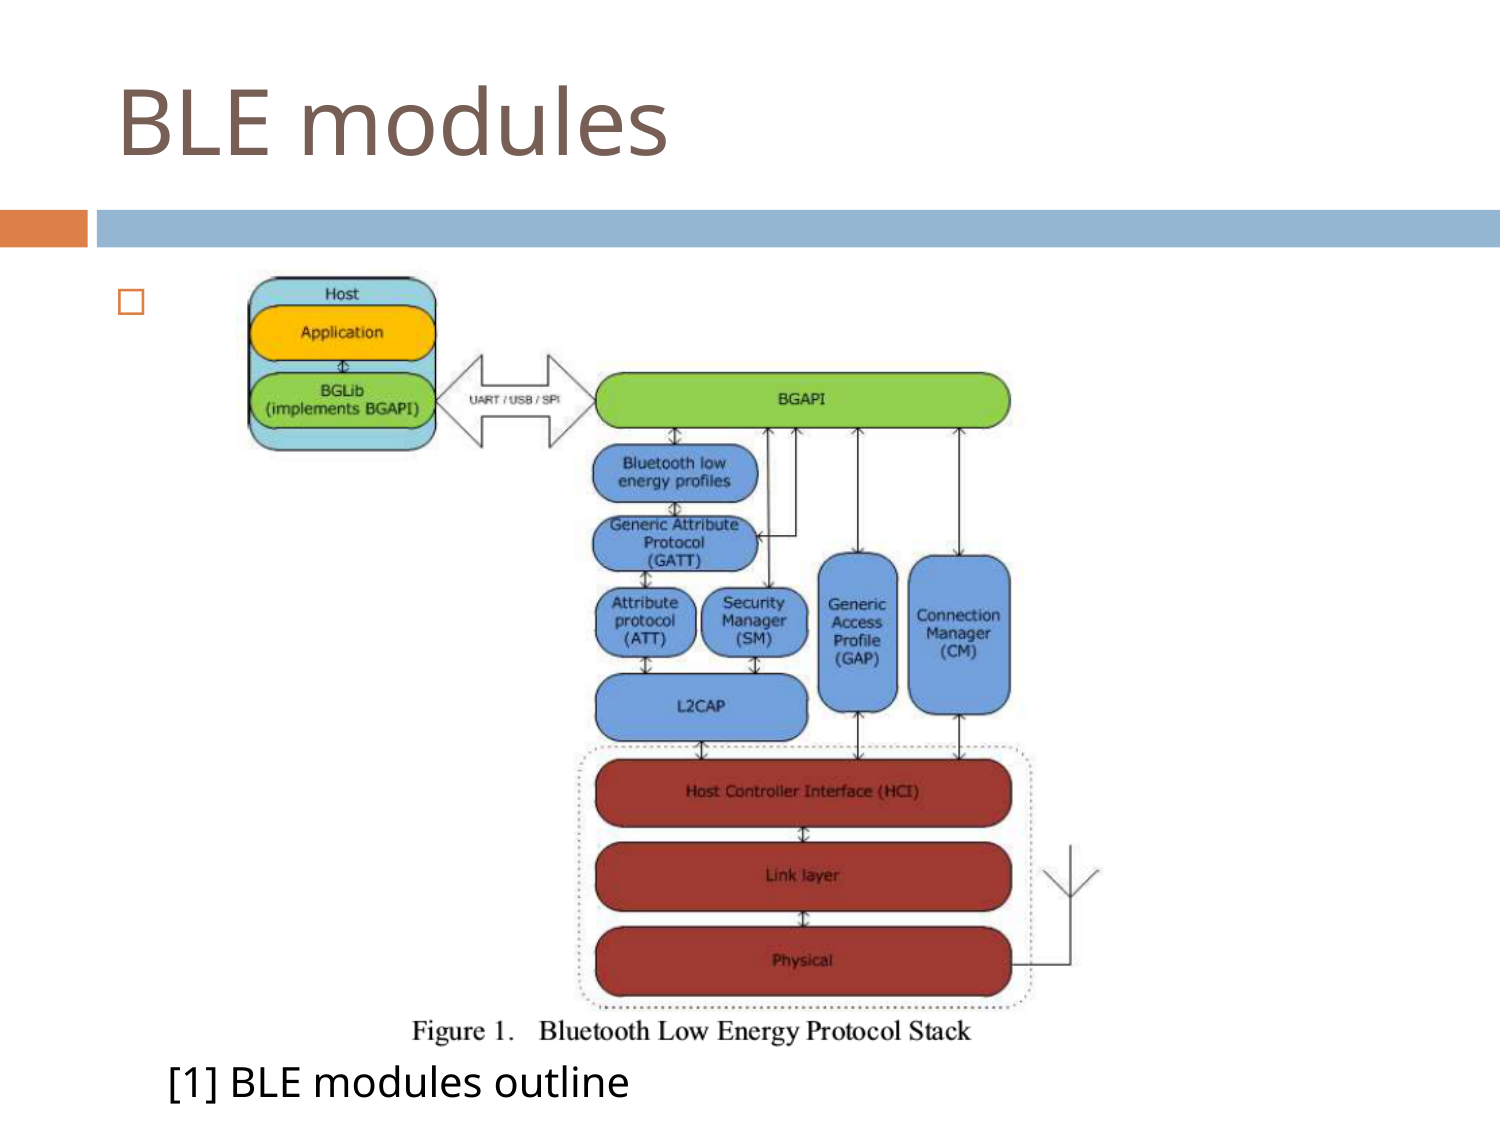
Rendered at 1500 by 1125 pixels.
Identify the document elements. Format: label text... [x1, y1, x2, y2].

list [1] BLE modules outline [100, 262, 1438, 1118]
picture [153, 256, 1134, 1063]
title BLE modules [100, 37, 1438, 201]
